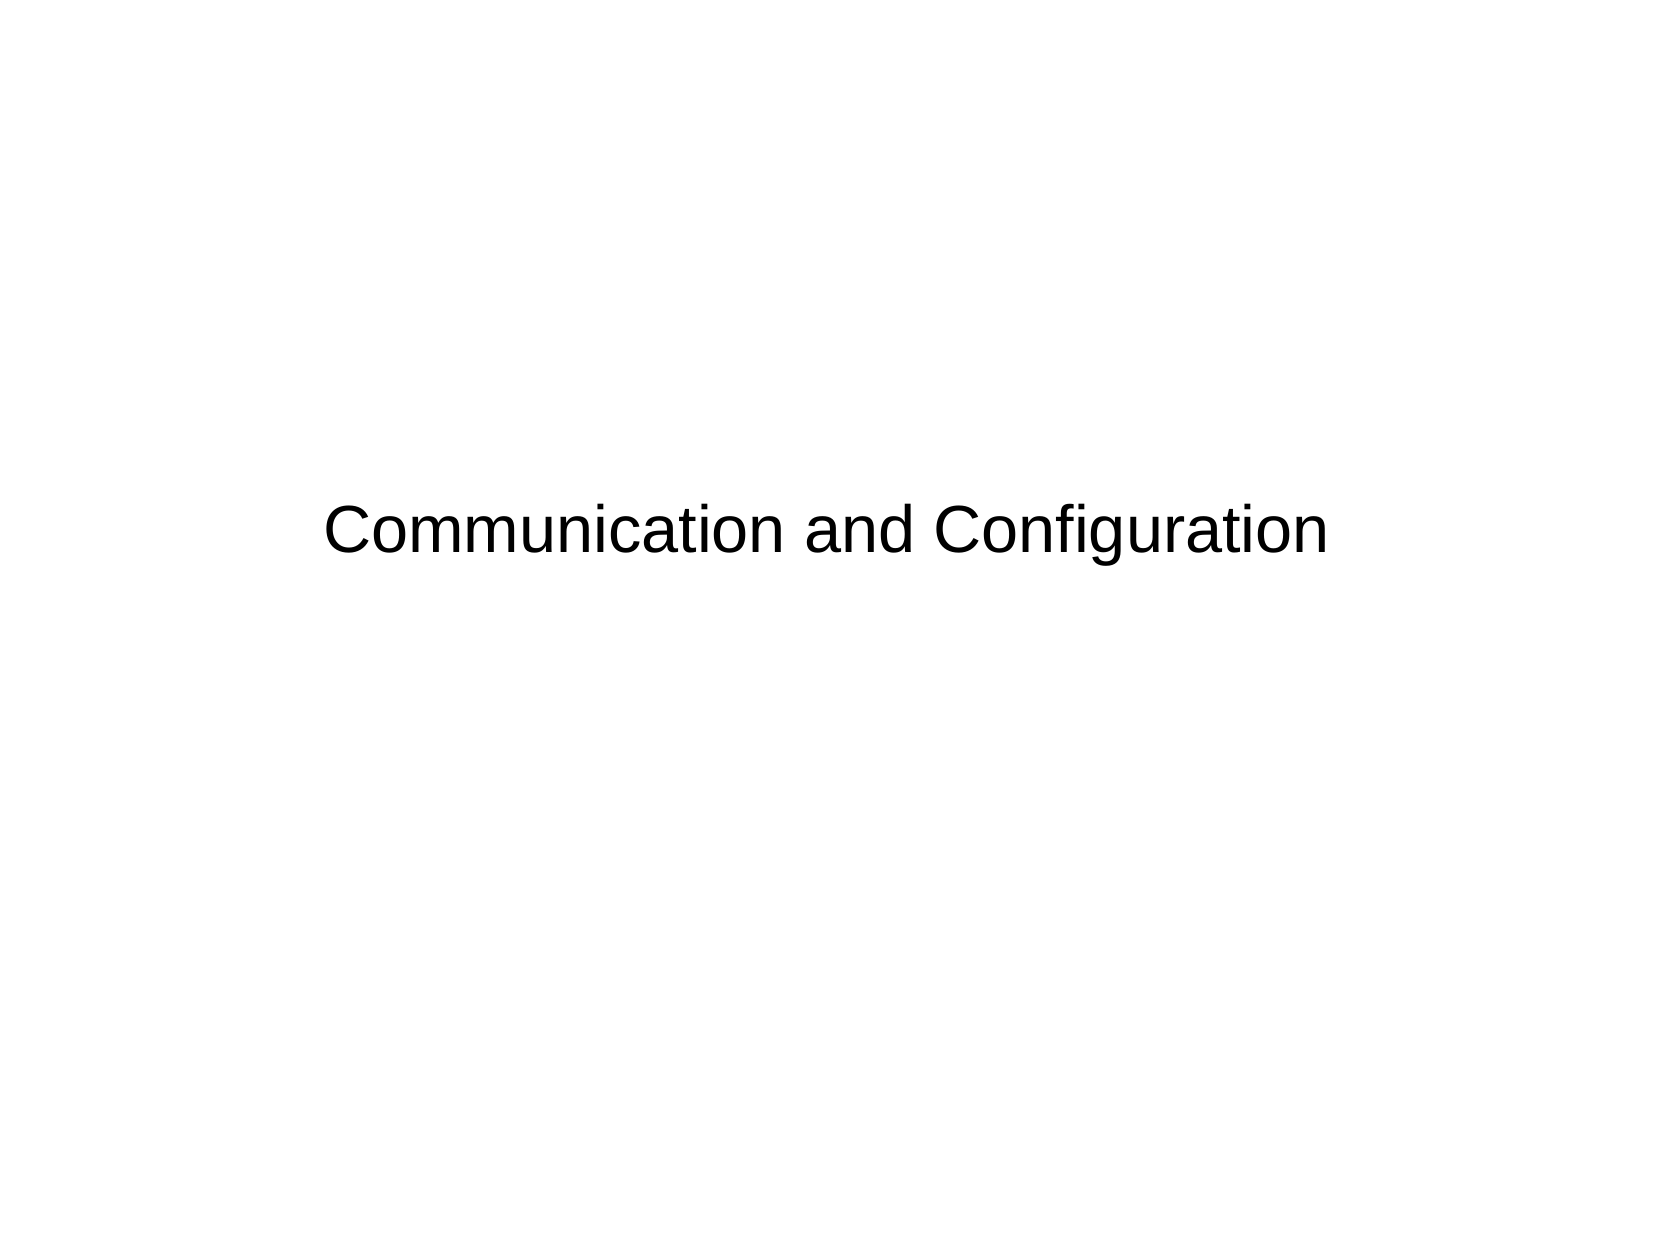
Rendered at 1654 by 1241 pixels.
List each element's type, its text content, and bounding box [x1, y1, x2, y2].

subtitle Communication and Configuration [82, 49, 1571, 1010]
